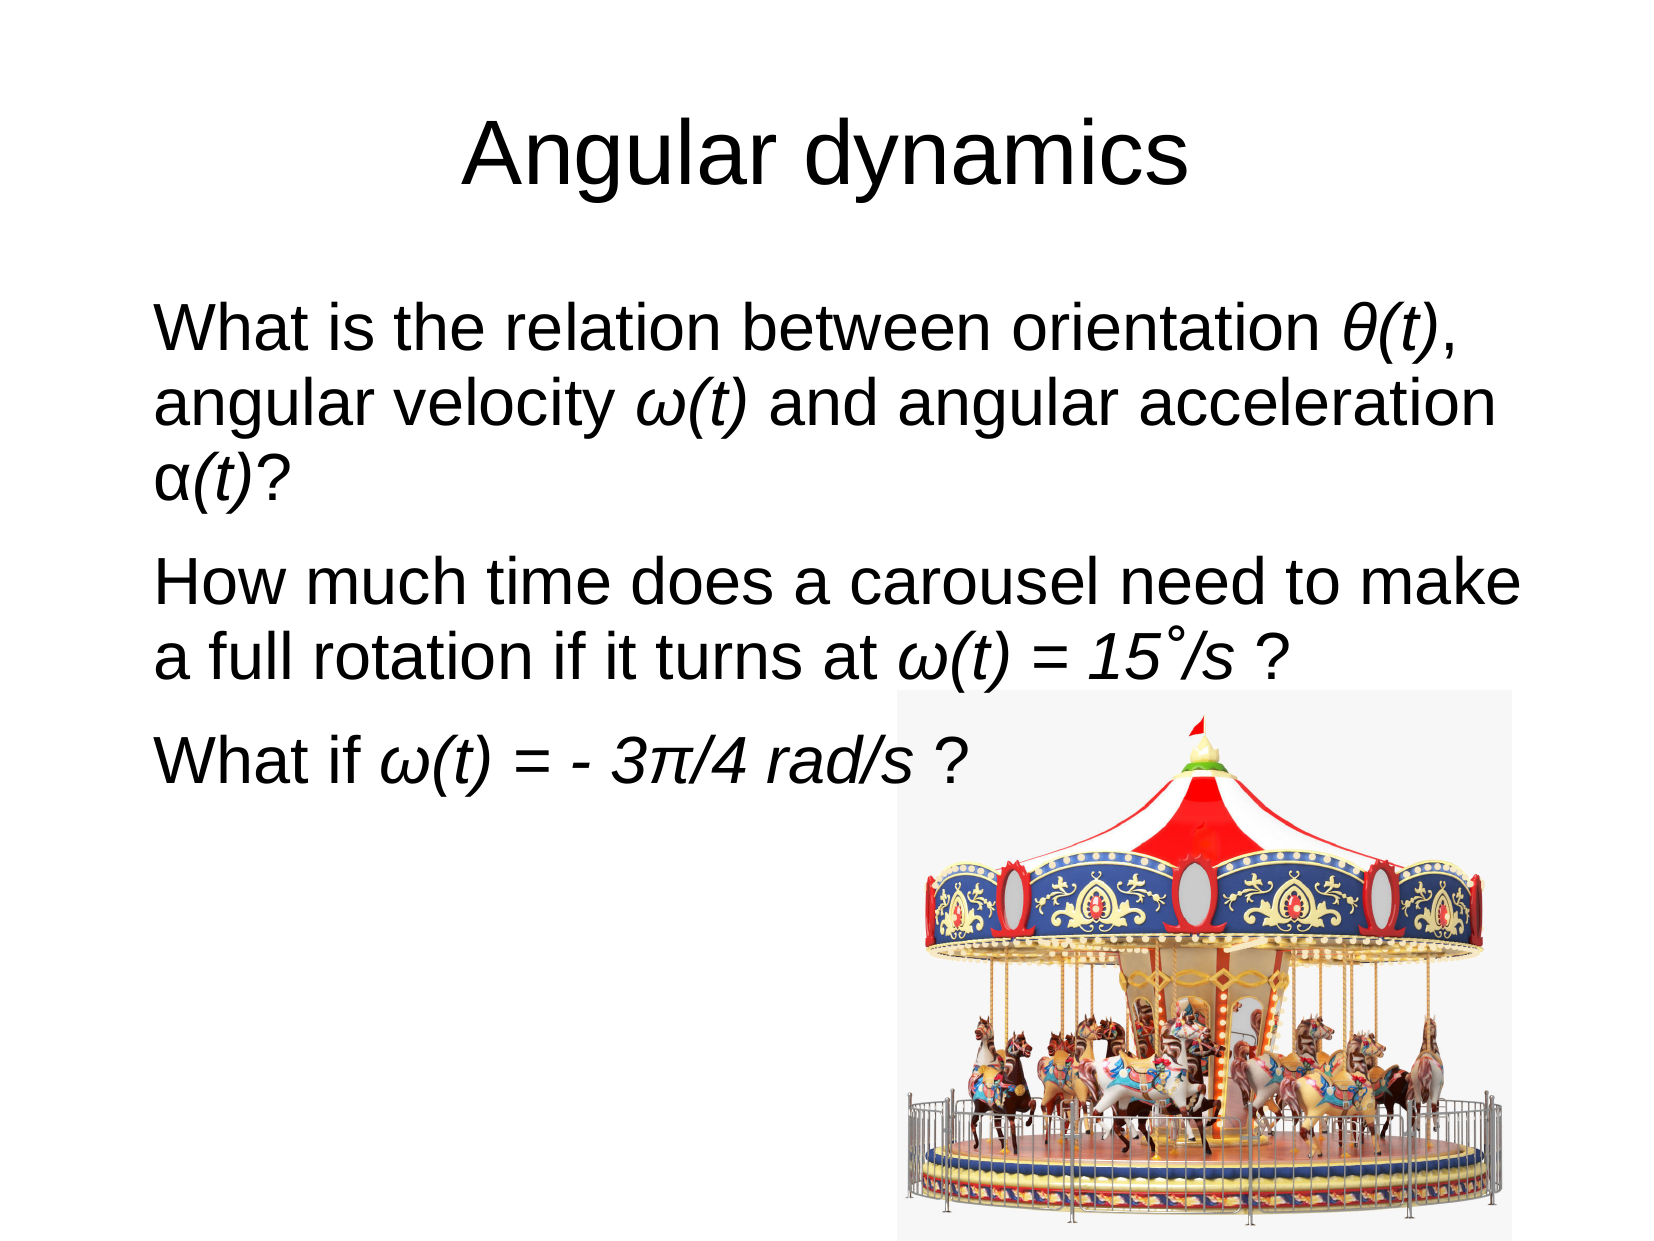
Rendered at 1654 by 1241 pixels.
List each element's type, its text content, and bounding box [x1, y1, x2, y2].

picture [897, 1010, 1512, 1241]
title Angular dynamics [82, 49, 1571, 257]
list What is the relation between orientation θ(t), angular velocity ω(t) and angular acceleration α(t)? How much time does a carousel need to make a full rotation if it turns at ω(t) = 15˚/s ? What if ω(t) = - 3π/4 rad/s ? [82, 290, 1571, 1010]
